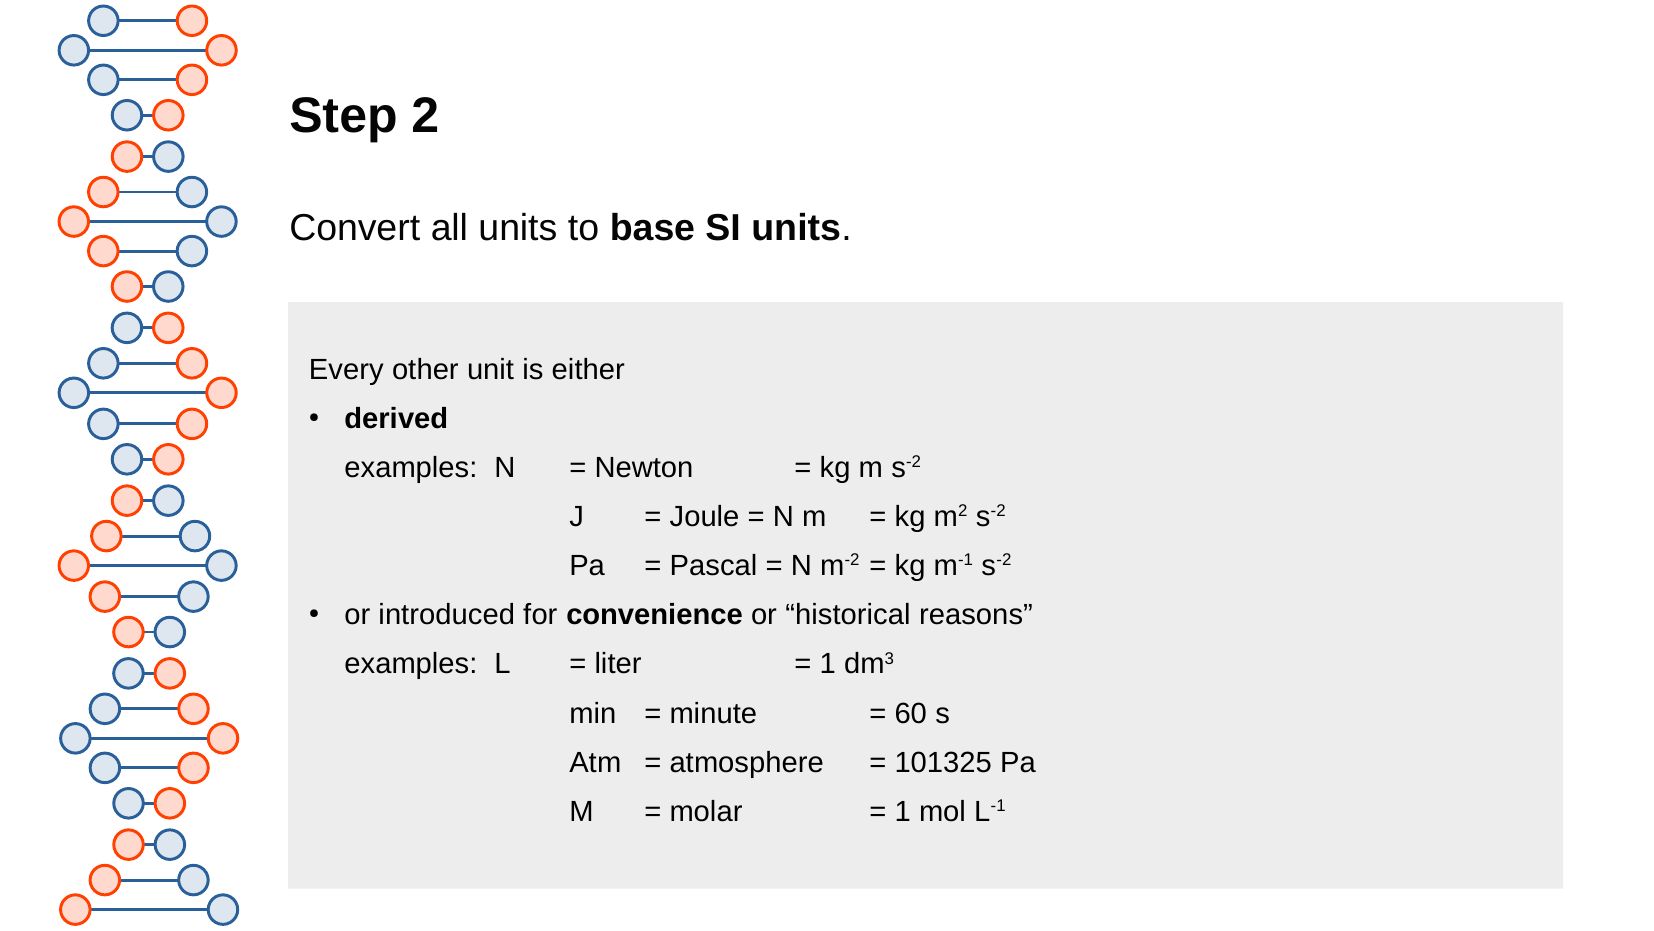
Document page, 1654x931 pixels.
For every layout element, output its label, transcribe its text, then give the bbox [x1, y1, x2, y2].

title Step 2 [289, 37, 620, 193]
text_box [288, 302, 1564, 889]
text_box Every other unit is either derived examples: N = Newton = kg m s-2 J = Joule = N m = kg m2 s-2 Pa = Pascal = N m-2 = kg m-1 s-2 or introduced for convenience or “historical reasons” examples: L = liter = 1 dm3 min = minute = 60 s Atm = atmosphere = 101325 Pa M = molar = 1 mol L-1 [294, 328, 1463, 836]
list Convert all units to base SI units. [289, 206, 1576, 263]
